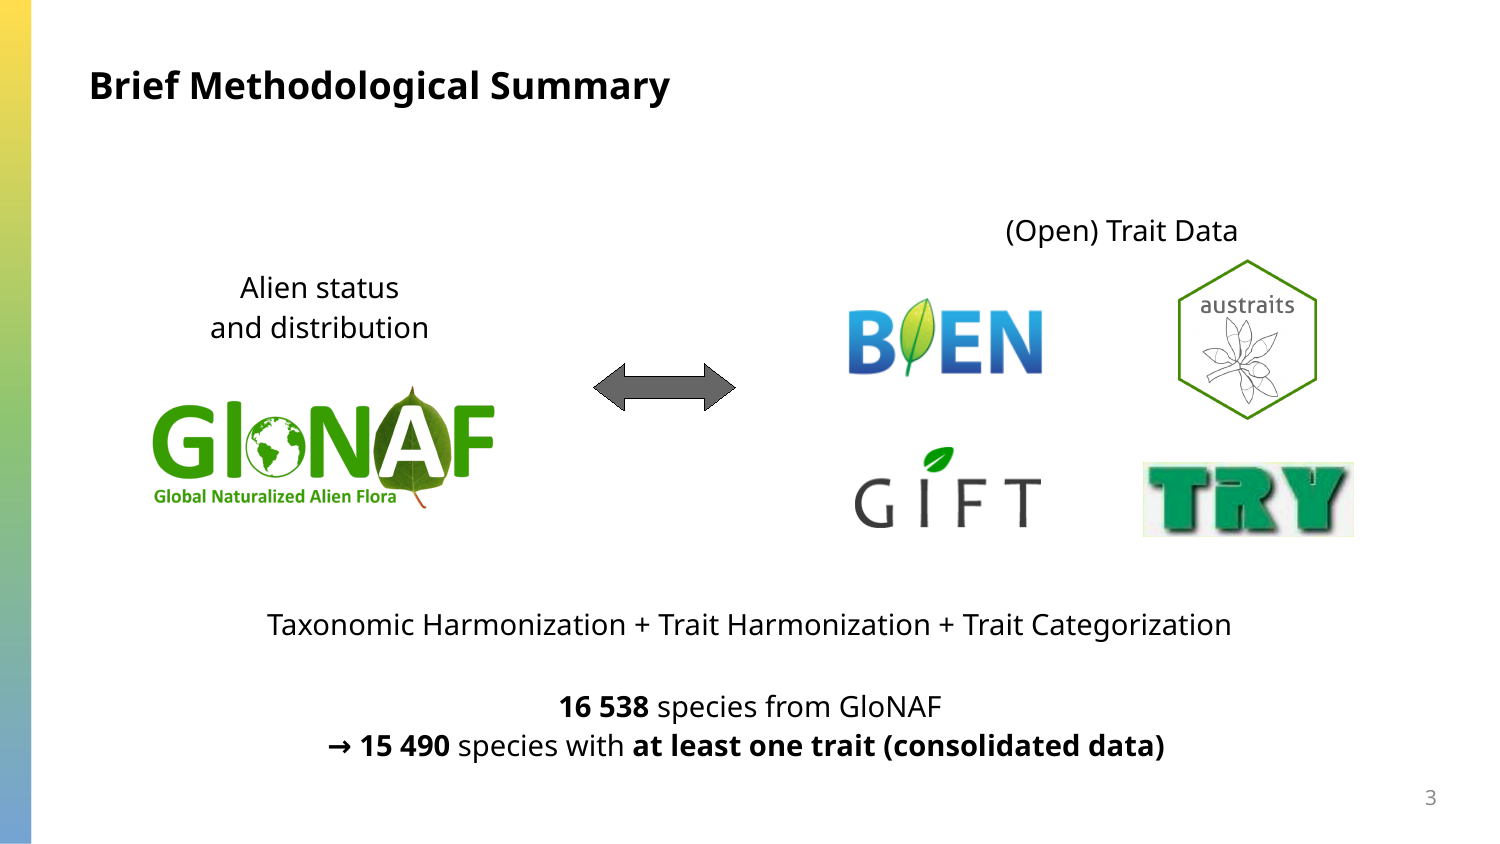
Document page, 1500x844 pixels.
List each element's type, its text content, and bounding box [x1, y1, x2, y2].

text_box Alien status and distribution [154, 259, 486, 366]
picture [0, 0, 1500, 844]
list Brief Methodological Summary [88, 61, 1442, 157]
text_box 16 538 species from GloNAF → 15 490 species with at least one trait (consolidated data) [200, 678, 1300, 764]
text_box [593, 363, 736, 411]
text_box (Open) Trait Data [954, 203, 1291, 264]
slide_number <numéro> [1240, 767, 1437, 813]
text_box Taxonomic Harmonization + Trait Harmonization + Trait Categorization [217, 596, 1283, 647]
